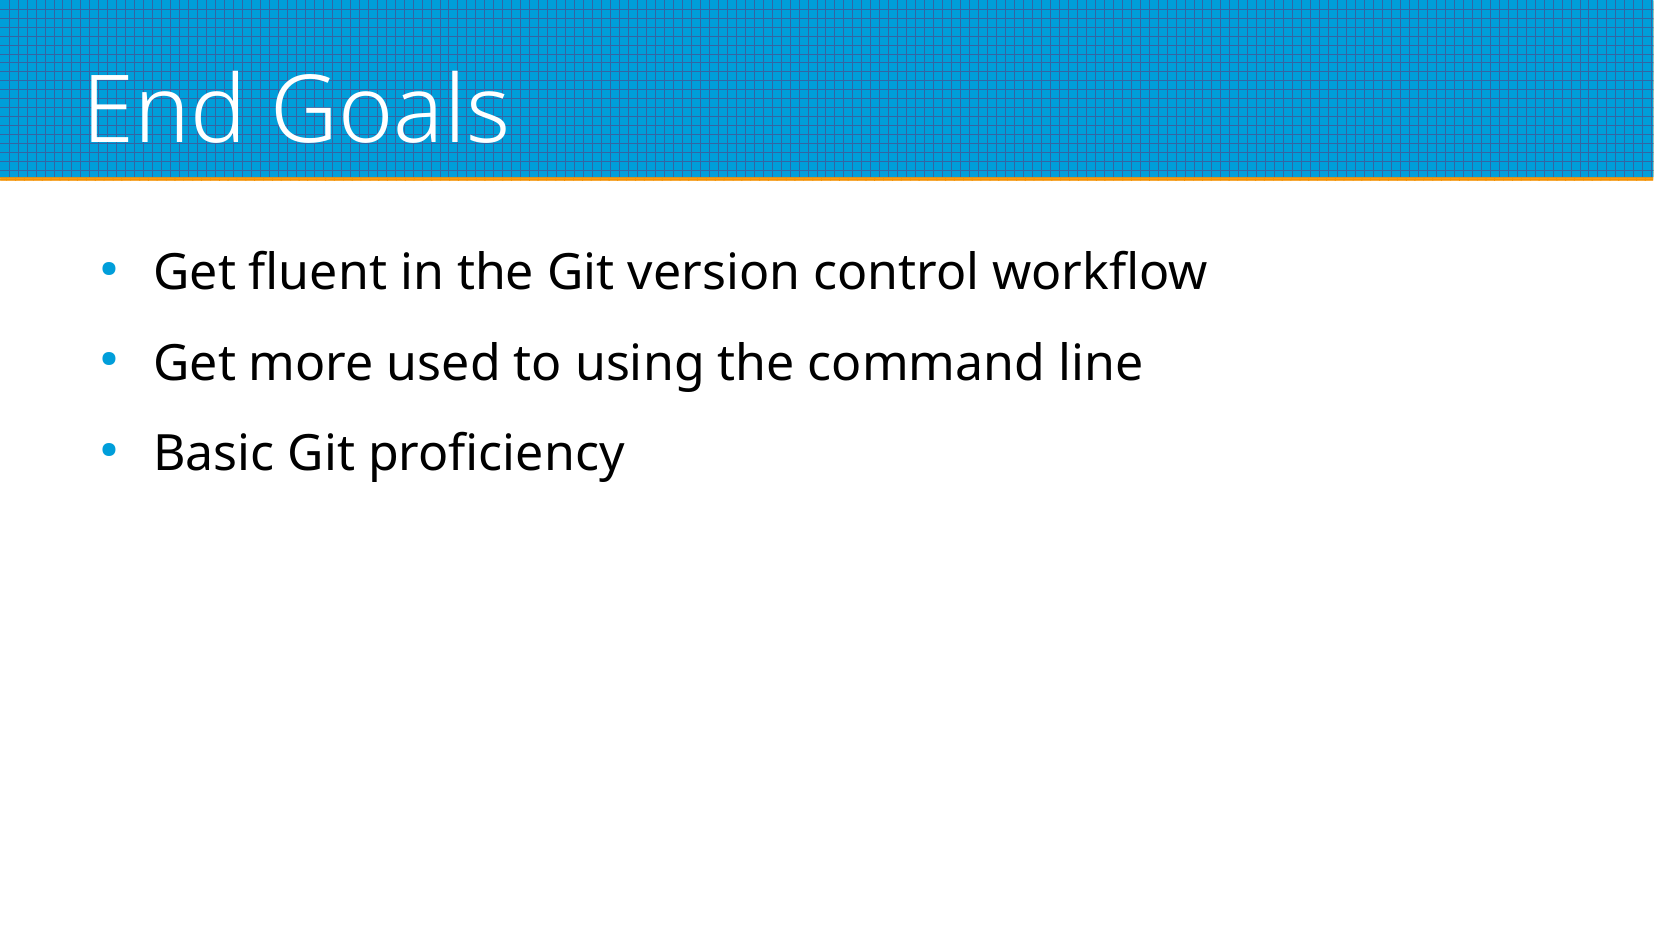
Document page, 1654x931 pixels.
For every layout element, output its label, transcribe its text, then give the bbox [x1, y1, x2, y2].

title End Goals [82, 14, 1571, 171]
list Get fluent in the Git version control workflow Get more used to using the command line Basic Git proficiency [82, 236, 1563, 811]
